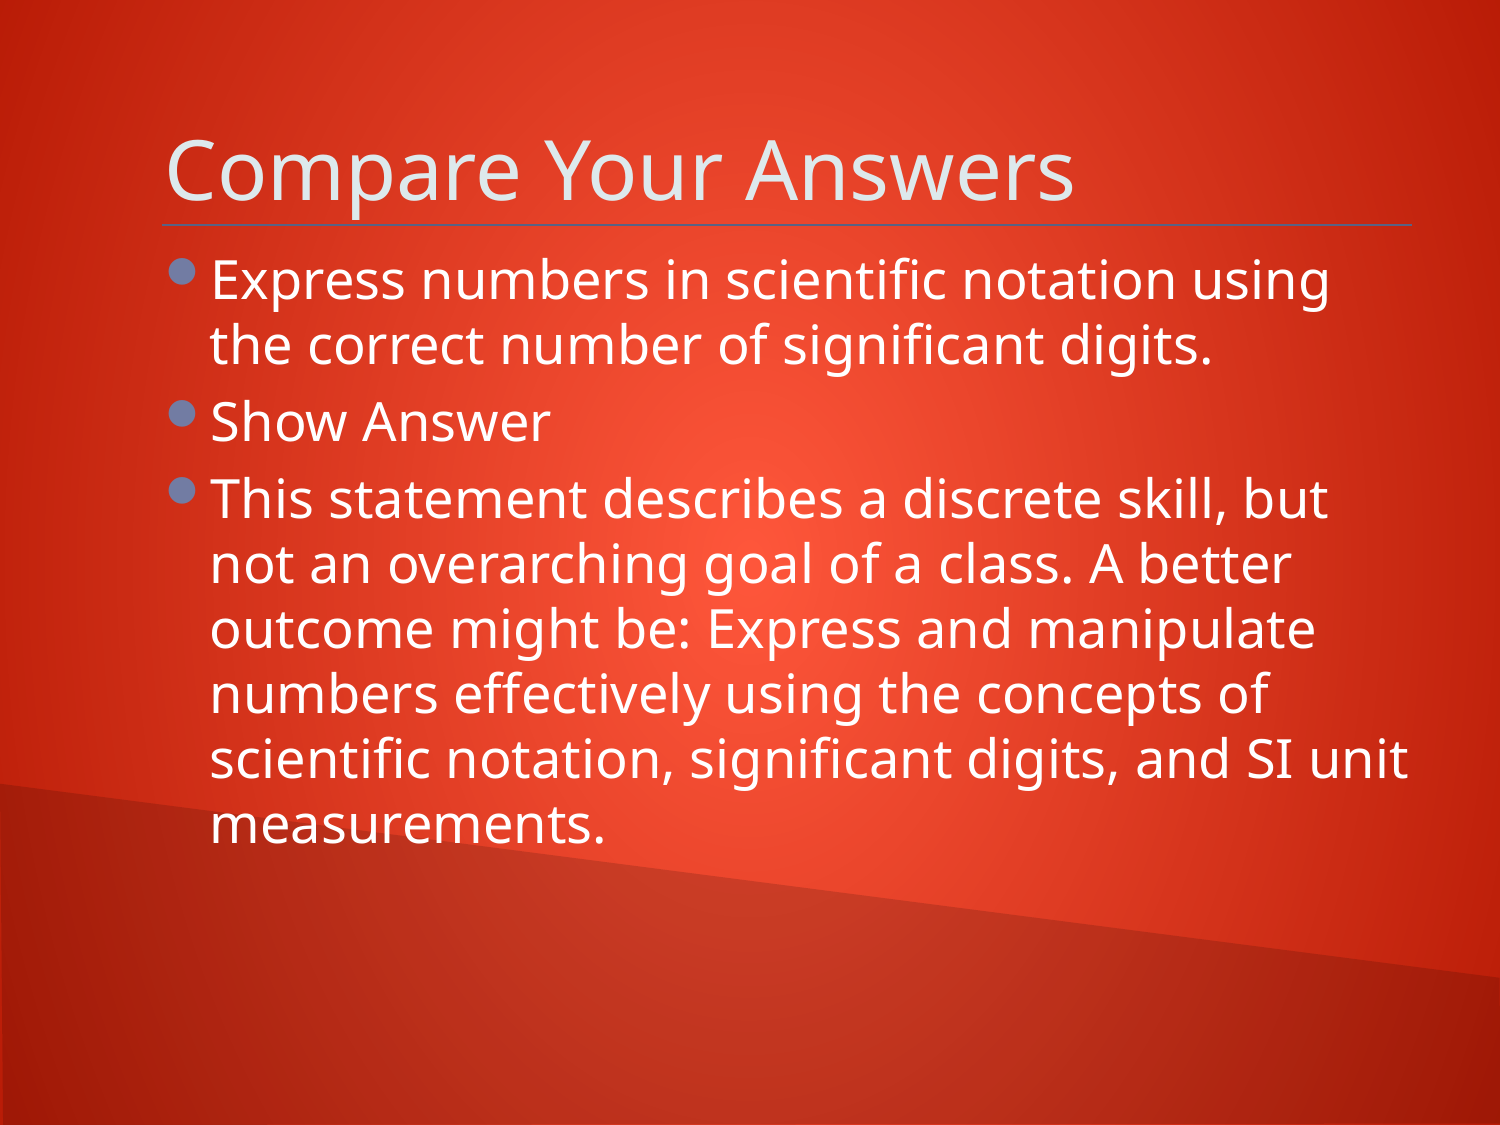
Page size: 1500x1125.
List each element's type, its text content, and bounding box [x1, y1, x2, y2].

title Compare Your Answers [150, 45, 1425, 233]
list Express numbers in scientific notation using the correct number of significant digits. Show Answer This statement describes a discrete skill, but not an overarching goal of a class. A better outcome might be: Express and manipulate numbers effectively using the concepts of scientific notation, significant digits, and SI unit measurements. [150, 237, 1425, 988]
